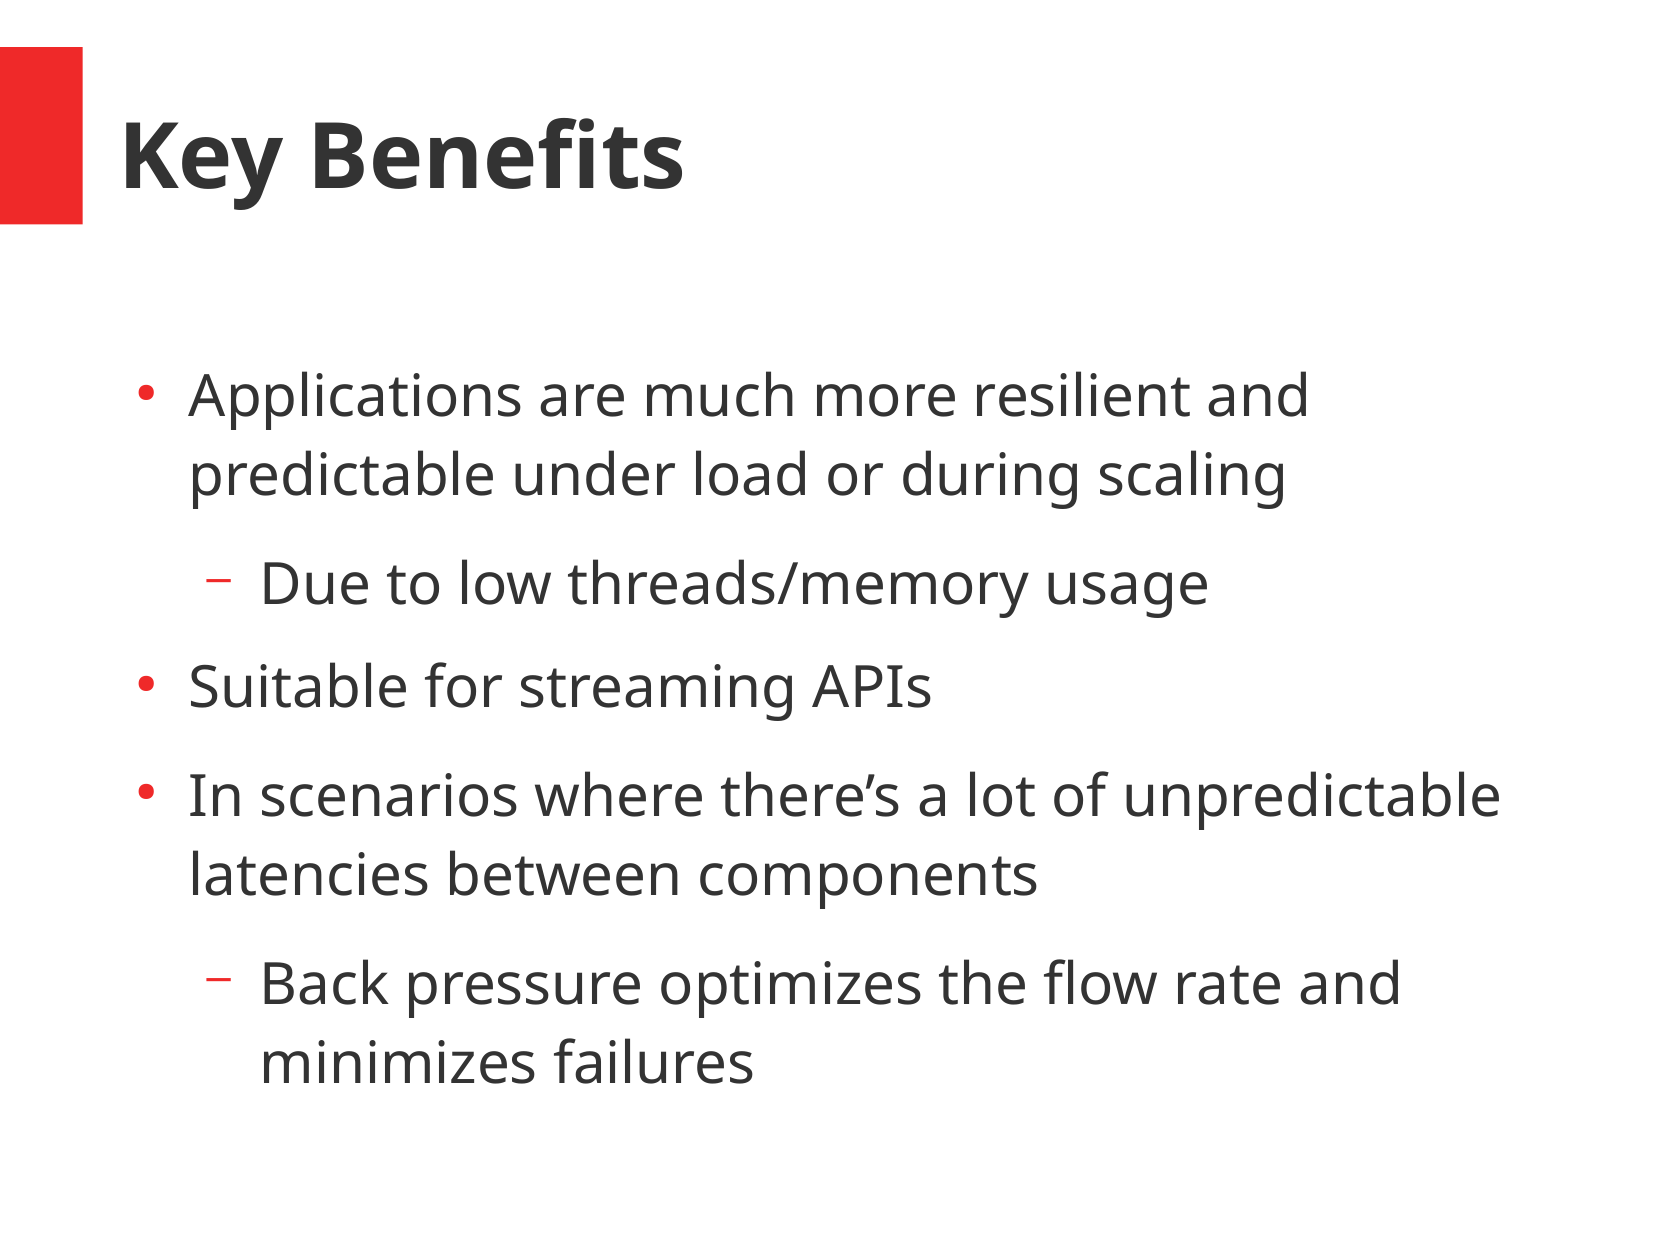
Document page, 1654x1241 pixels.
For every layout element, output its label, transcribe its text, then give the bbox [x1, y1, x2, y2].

title Key Benefits [118, 49, 1571, 257]
list Applications are much more resilient and predictable under load or during scaling Due to low threads/memory usage Suitable for streaming APIs In scenarios where there’s a lot of unpredictable latencies between components Back pressure optimizes the flow rate and minimizes failures [118, 354, 1536, 1074]
